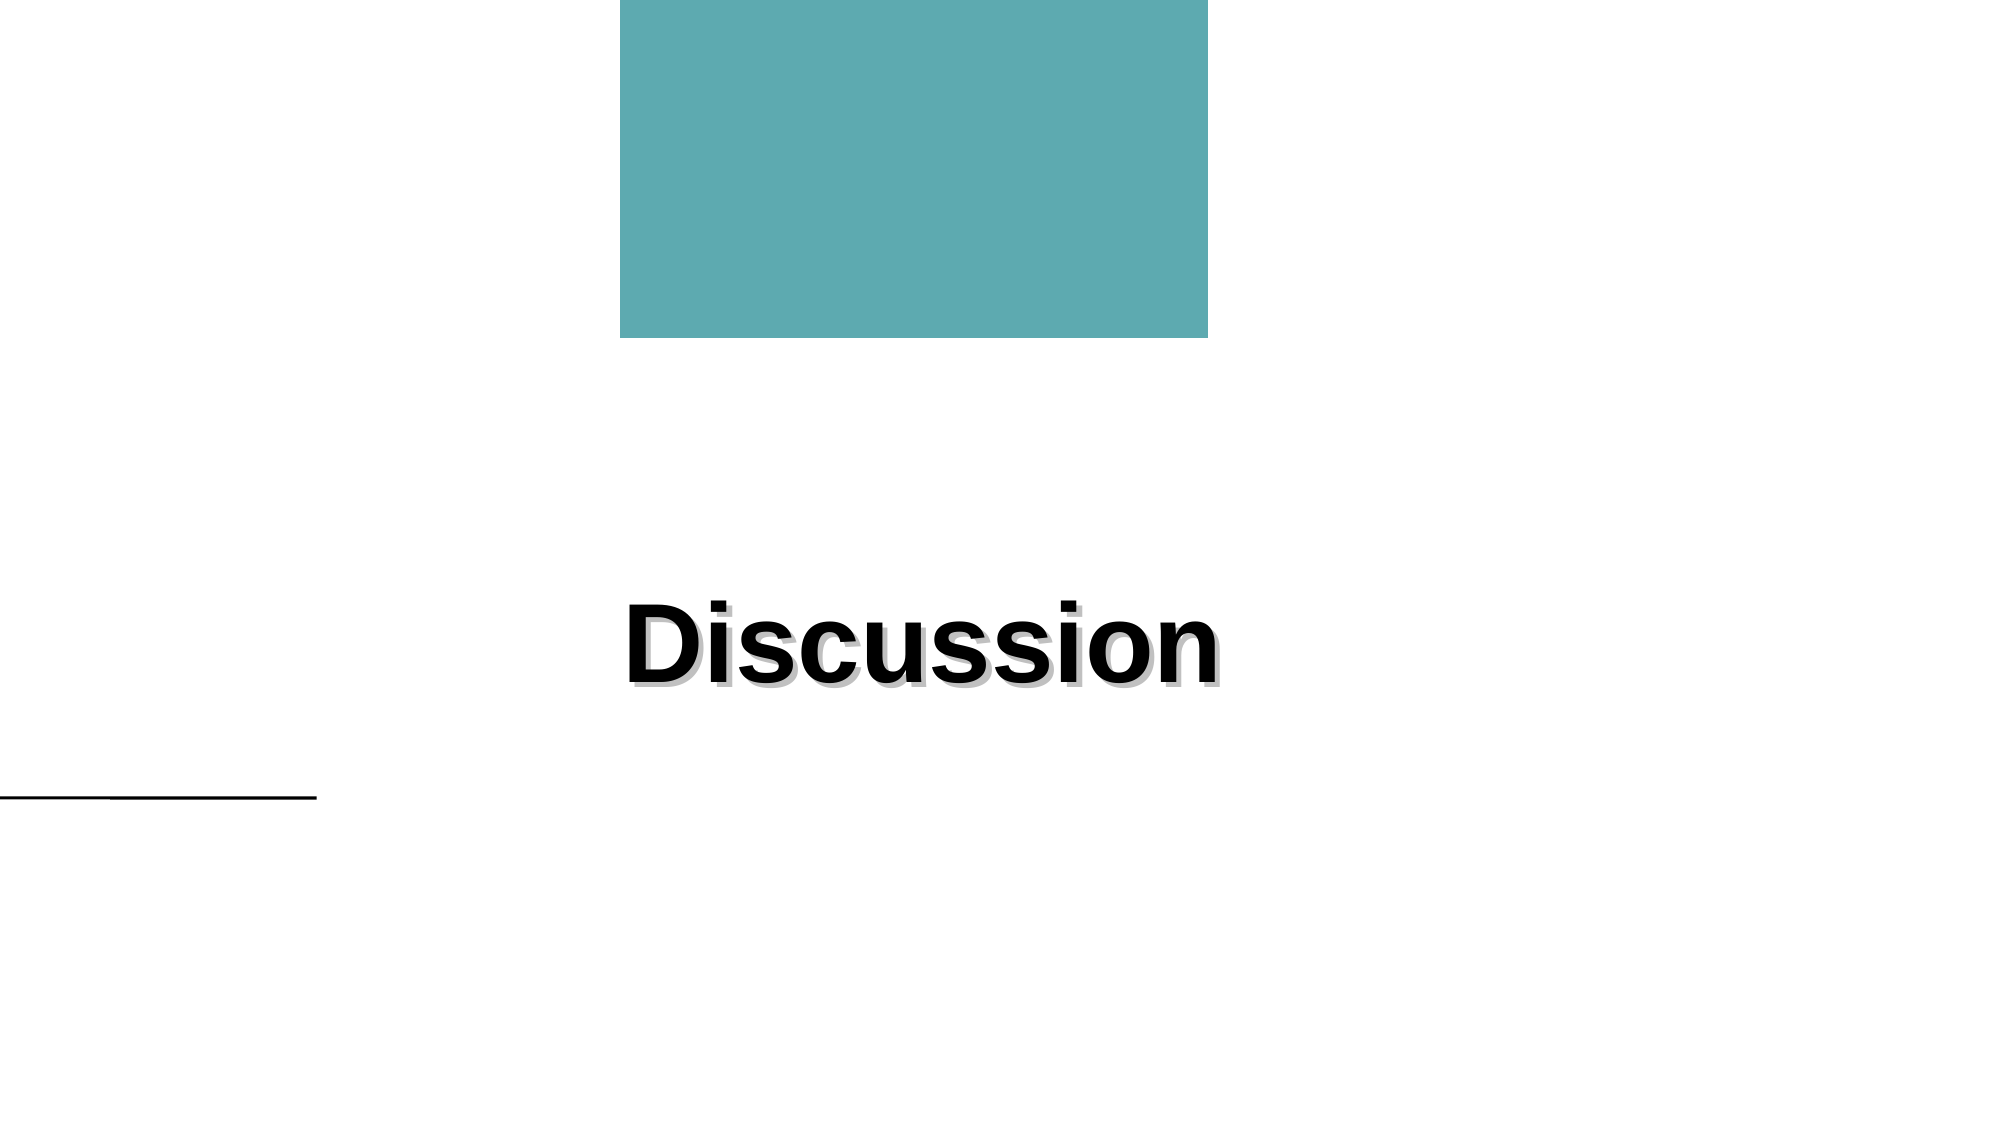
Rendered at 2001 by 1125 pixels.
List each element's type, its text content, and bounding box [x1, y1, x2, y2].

text_box Discussion [608, 562, 1238, 713]
